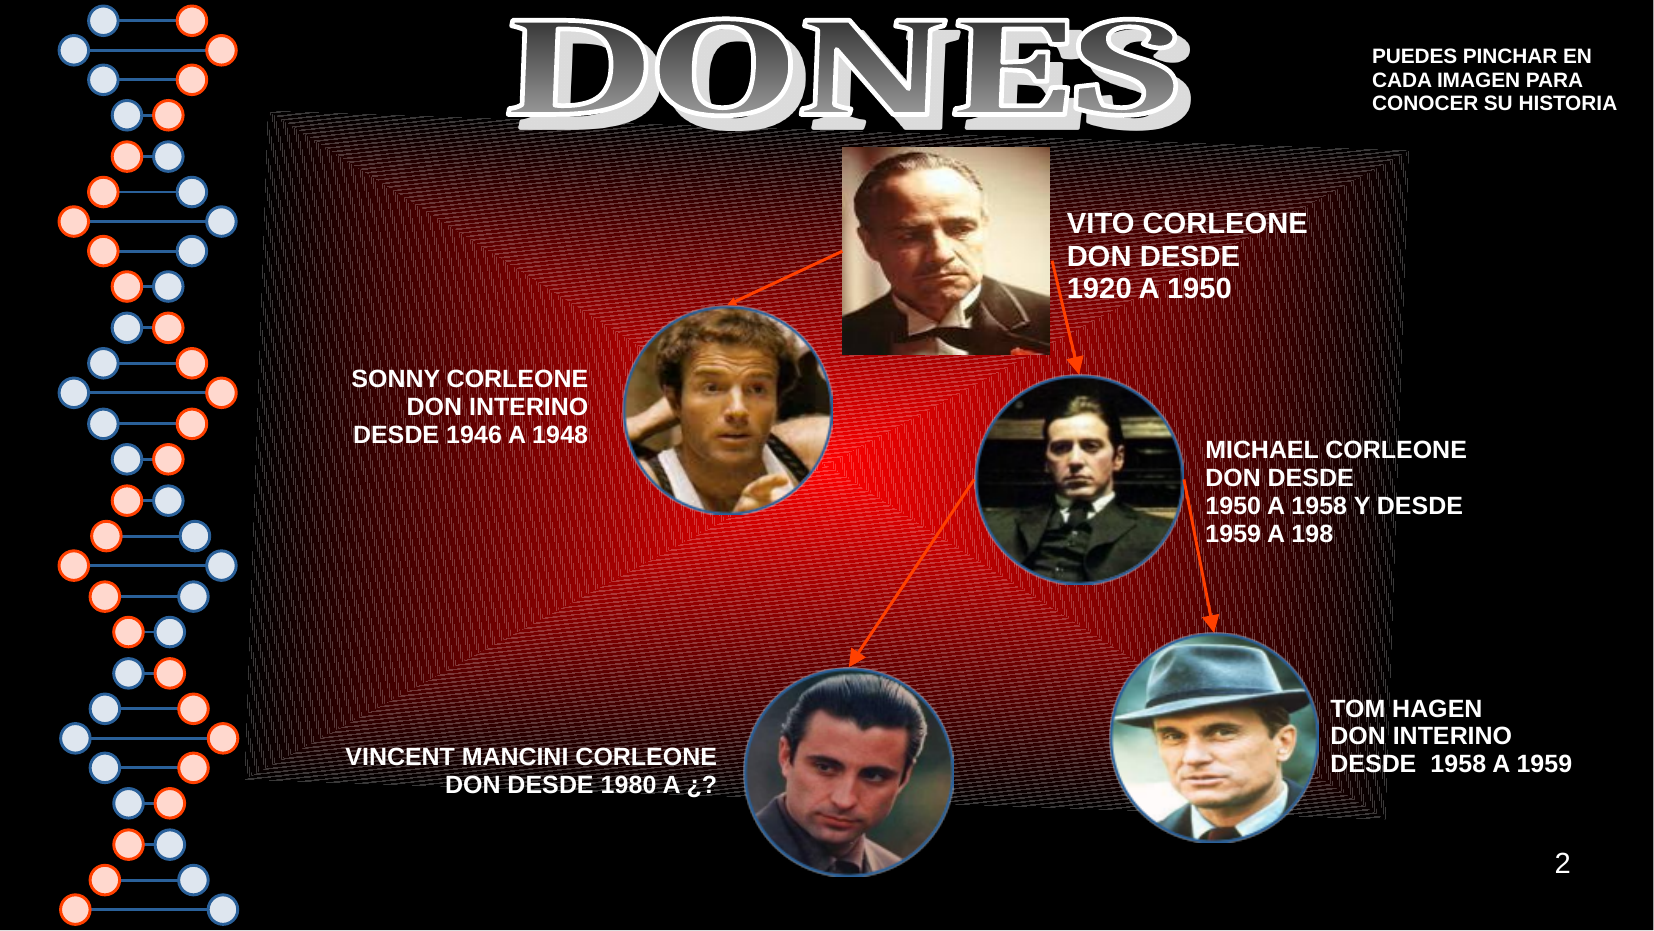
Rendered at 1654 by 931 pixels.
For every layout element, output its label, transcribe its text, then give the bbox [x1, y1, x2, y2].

picture [842, 147, 1050, 355]
text_box Tom Hagen don interino desde 1958 a 1959 [1315, 686, 1606, 842]
text_box DONES [508, 20, 647, 115]
text_box DONES [954, 20, 1068, 115]
text_box DONES [1075, 19, 1176, 116]
text_box DONES [657, 18, 791, 116]
text_box Vito Corleone Don desde 1920 a 1950 [1052, 199, 1337, 322]
picture [622, 305, 833, 515]
text_box Vincent Mancini Corleone Don desde 1980 A ¿? [325, 735, 733, 834]
text_box Sonny Corleone Don interino desde 1946 a 1948 [329, 357, 604, 485]
picture [974, 374, 1184, 585]
text_box Michael Corleone Don desde 1950 a 1958 y Desde 1959 a 198 [1190, 428, 1488, 556]
text_box DONES [801, 20, 946, 115]
text_box Puedes pinchar en cada imagen para conocer su historia [1357, 37, 1637, 123]
picture [743, 667, 954, 877]
picture [1109, 632, 1319, 843]
